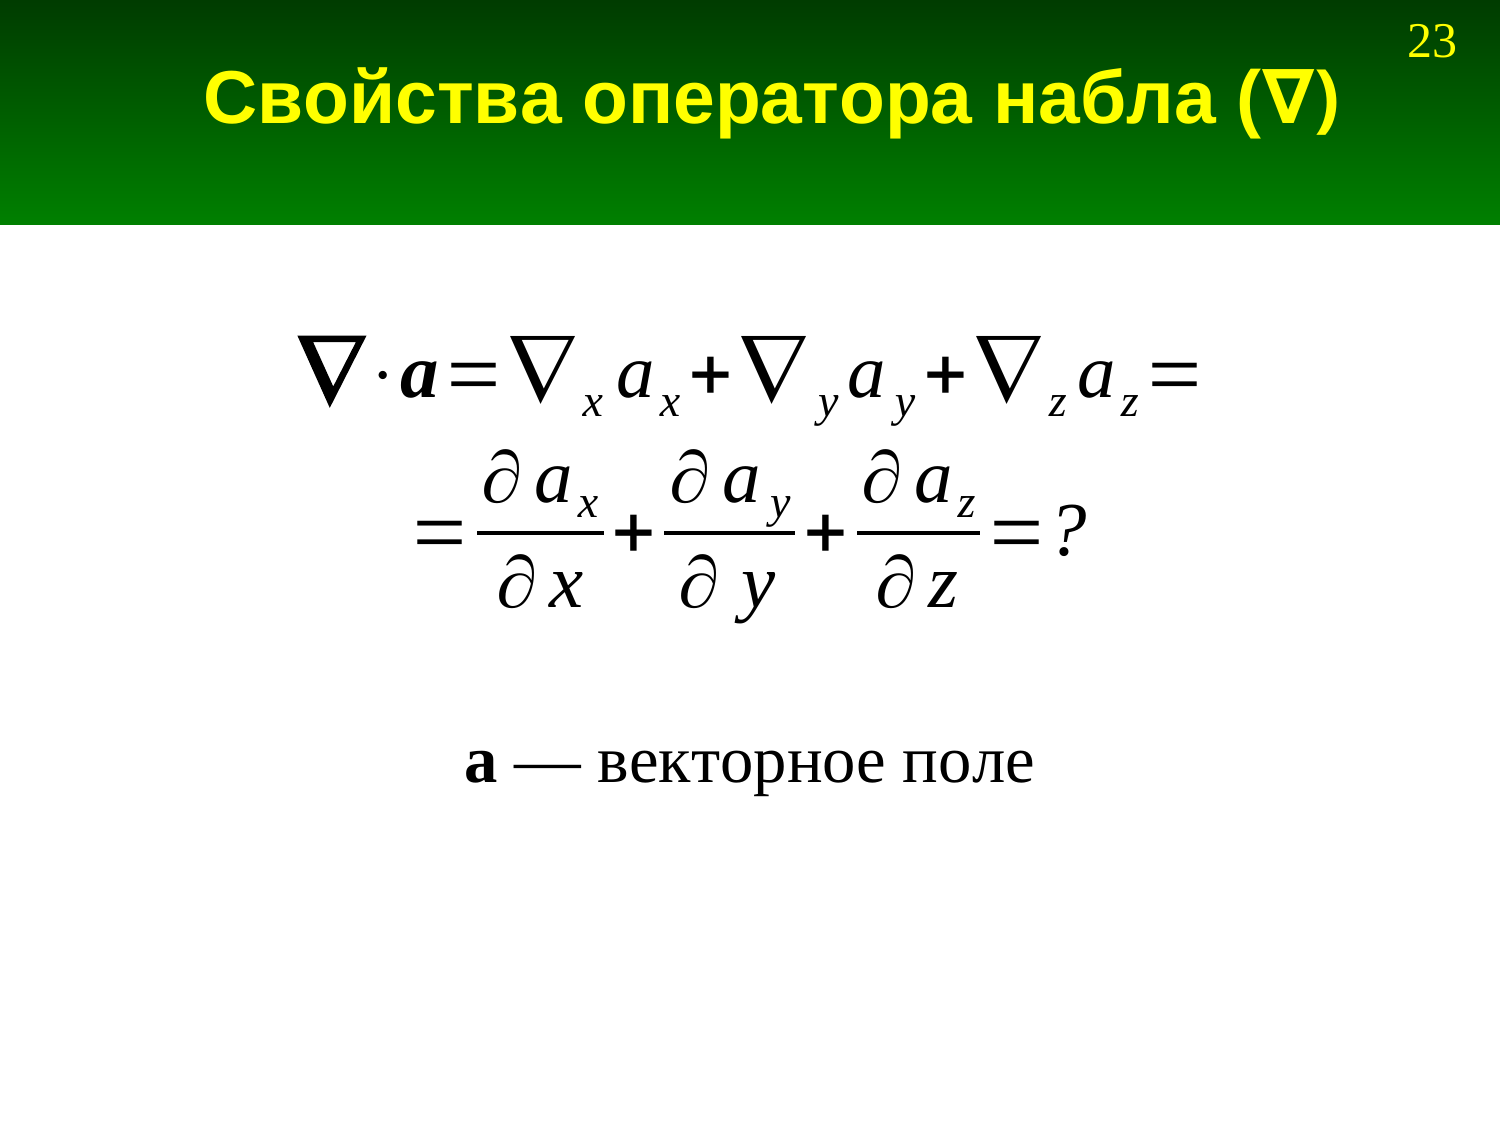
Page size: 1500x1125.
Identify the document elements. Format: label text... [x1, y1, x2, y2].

chart [275, 331, 1225, 626]
text_box a — векторное поле [449, 708, 1051, 804]
title Свойства оператора набла (∇) [123, 0, 1399, 188]
